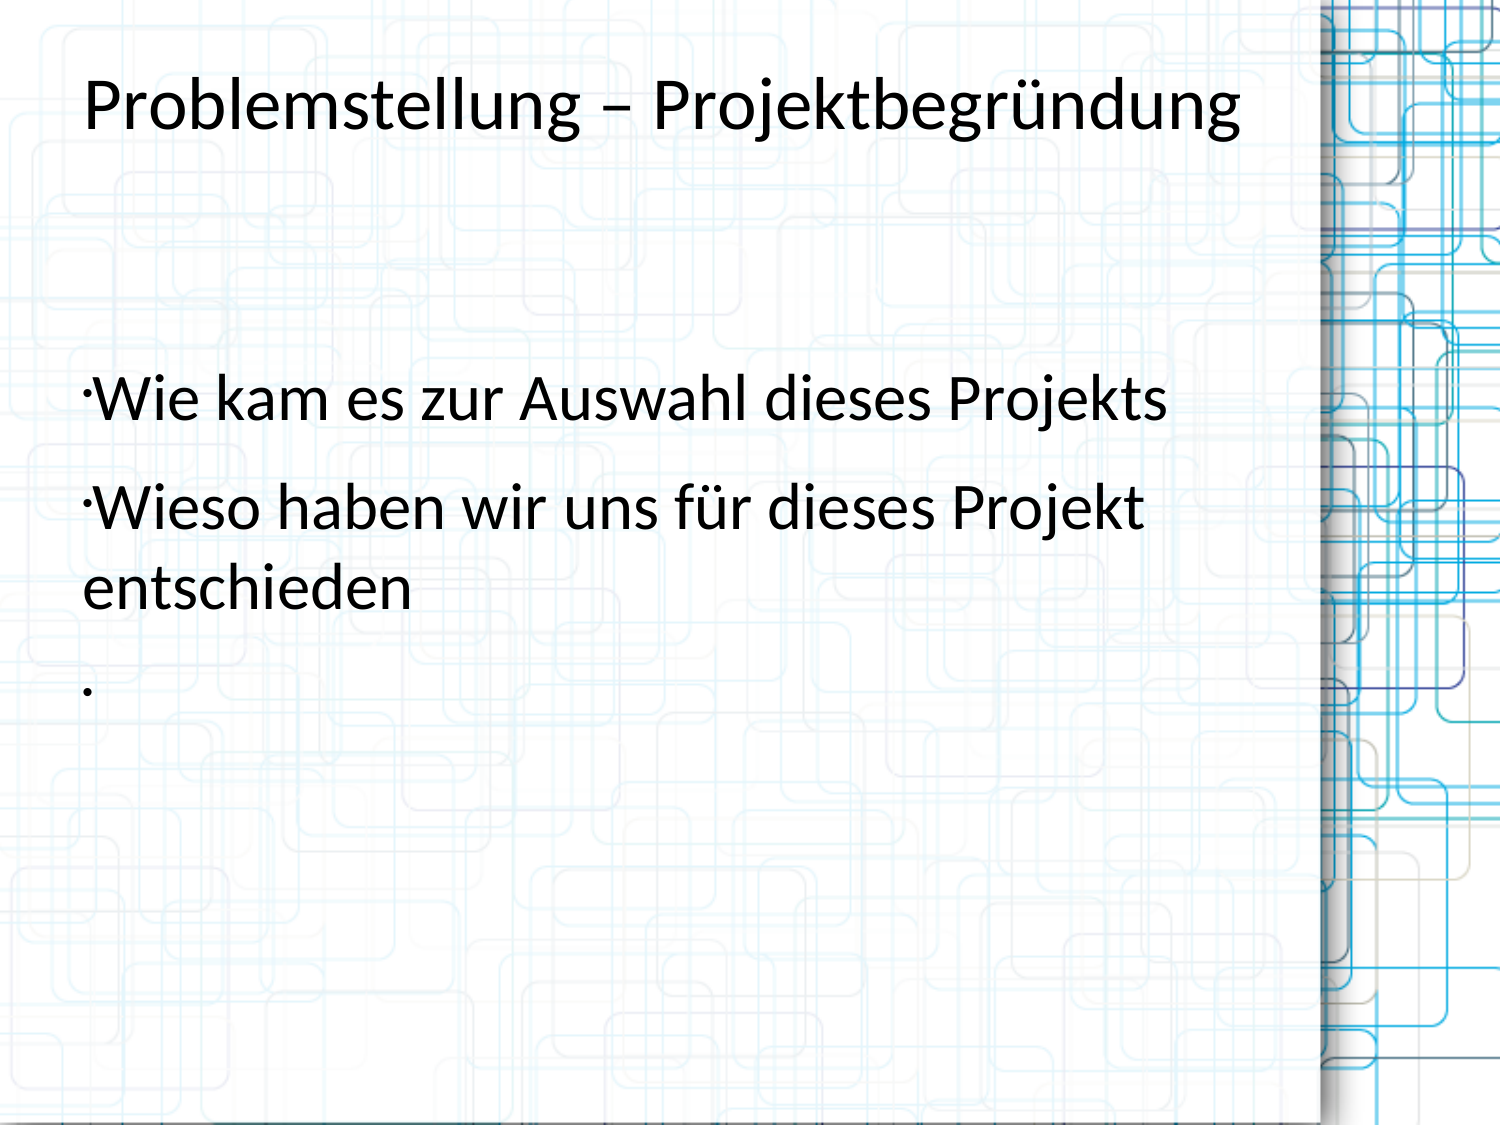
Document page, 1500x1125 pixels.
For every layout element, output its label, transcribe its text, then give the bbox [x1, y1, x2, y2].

list Wie kam es zur Auswahl dieses Projekts Wieso haben wir uns für dieses Projekt entschieden [67, 236, 1418, 979]
list [75, 262, 1425, 1005]
title Problemstellung – Projektbegründung [0, 47, 1339, 235]
